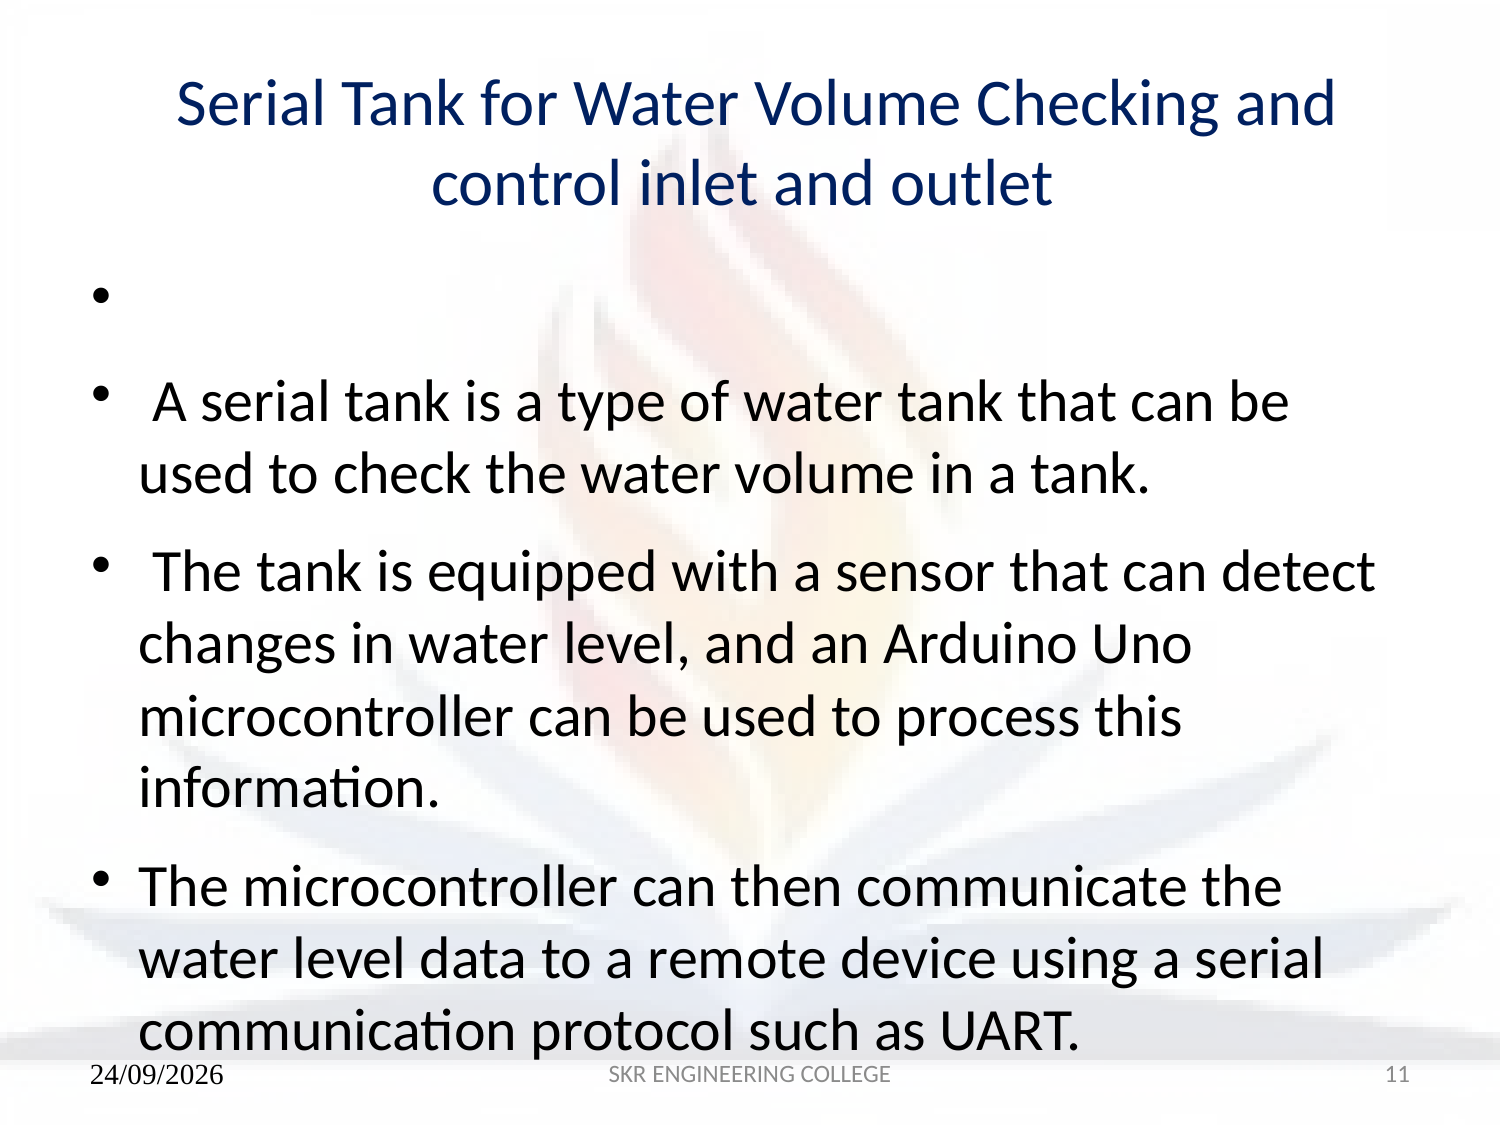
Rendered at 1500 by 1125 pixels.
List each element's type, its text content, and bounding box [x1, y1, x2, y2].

list A serial tank is a type of water tank that can be used to check the water volume in a tank. The tank is equipped with a sensor that can detect changes in water level, and an Arduino Uno microcontroller can be used to process this information. The microcontroller can then communicate the water level data to a remote device using a serial communication protocol such as UART. [75, 262, 1418, 1063]
title Serial Tank for Water Volume Checking and control inlet and outlet [75, 45, 1425, 233]
